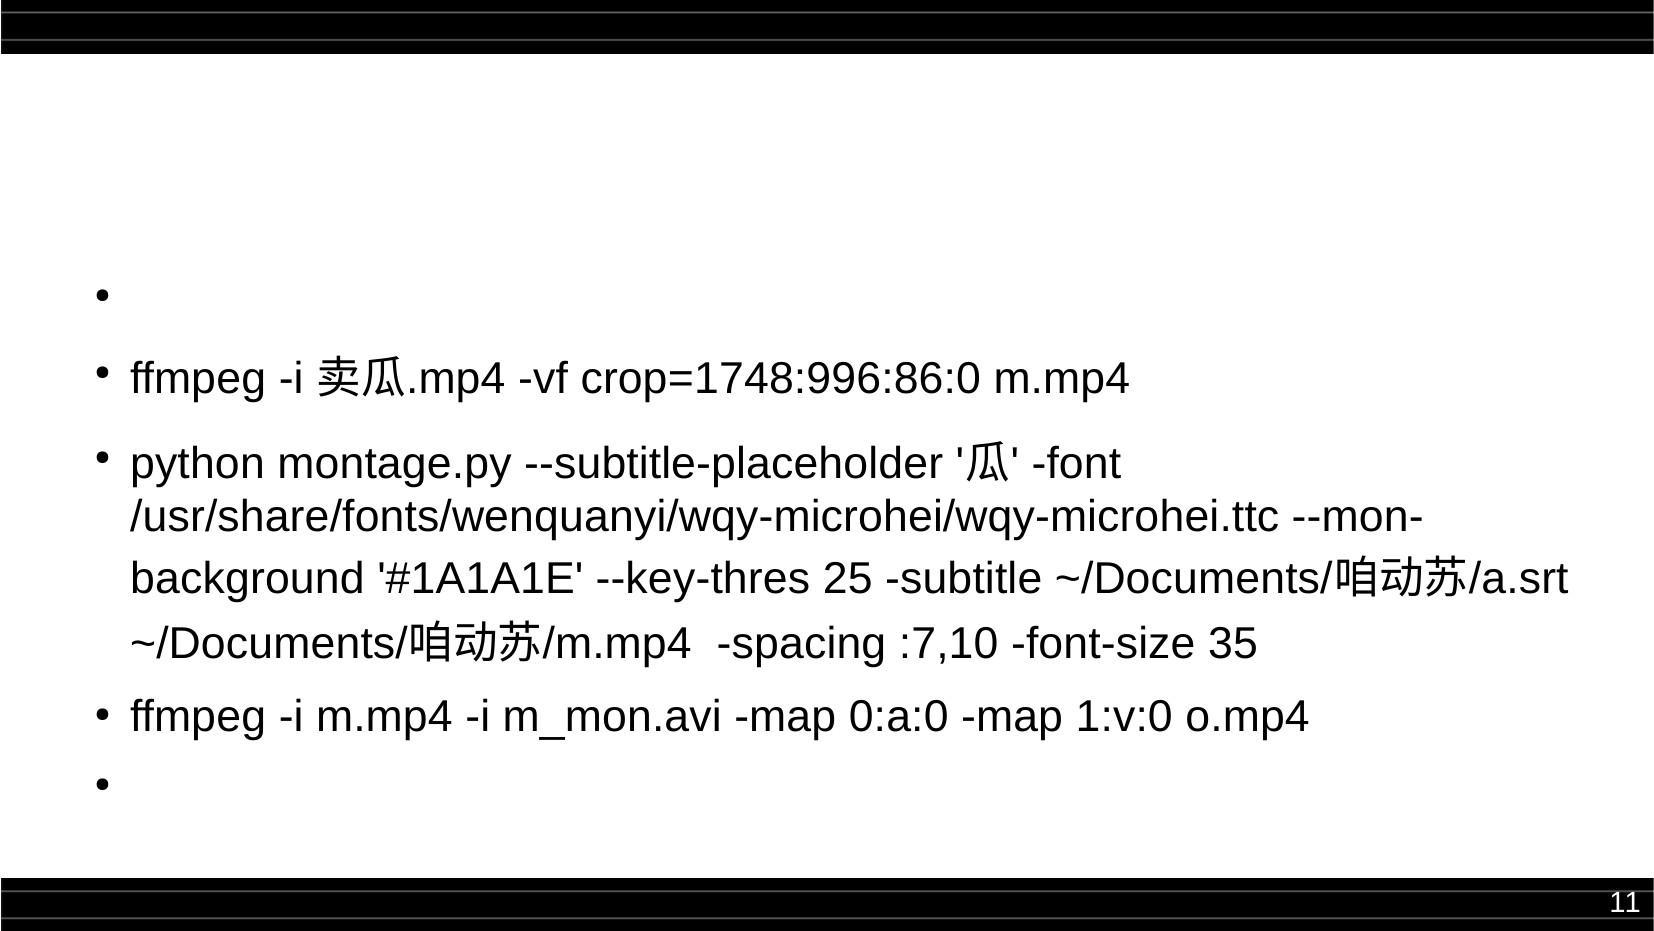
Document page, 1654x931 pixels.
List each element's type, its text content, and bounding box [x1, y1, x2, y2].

picture [1, 878, 1654, 931]
list ffmpeg -i 卖瓜.mp4 -vf crop=1748:996:86:0 m.mp4 python montage.py --subtitle-placeholder '瓜' -font /usr/share/fonts/wenquanyi/wqy-microhei/wqy-microhei.ttc --mon-background '#1A1A1E' --key-thres 25 -subtitle ~/Documents/咱动苏/a.srt ~/Documents/咱动苏/m.mp4 -spacing :7,10 -font-size 35 ffmpeg -i m.mp4 -i m_mon.avi -map 0:a:0 -map 1:v:0 o.mp4 [82, 271, 1571, 758]
picture [1, 0, 1654, 54]
